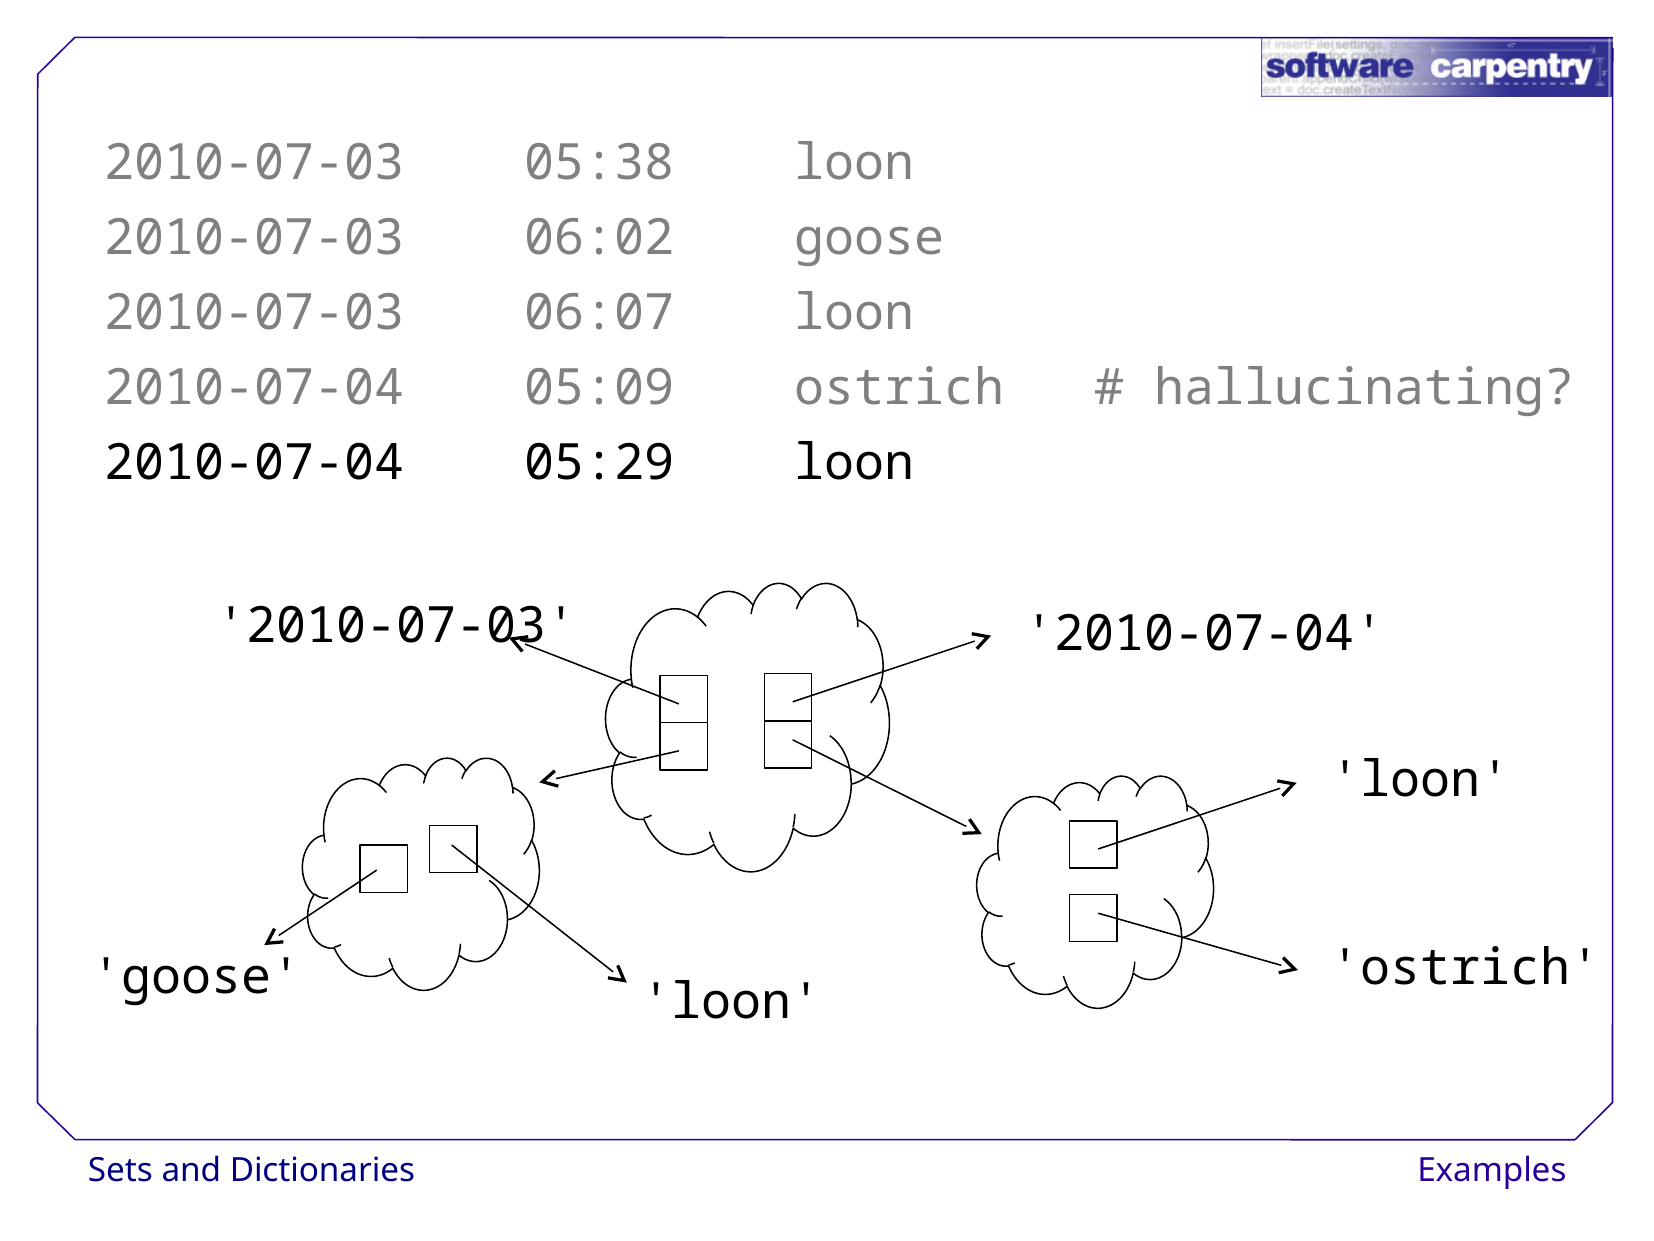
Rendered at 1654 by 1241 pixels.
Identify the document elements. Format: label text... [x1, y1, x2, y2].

text_box '2010-07-04' [1010, 597, 1280, 665]
text_box 'goose' [76, 941, 252, 1008]
text_box 'loon' [1315, 744, 1473, 812]
text_box 2010-07-03 05:38 loon 2010-07-03 06:02 goose 2010-07-03 06:07 loon 2010-07-04 05:09 ostrich # hallucinating? 2010-07-04 05:29 loon [89, 107, 1512, 521]
text_box 'ostrich' [1315, 932, 1508, 999]
text_box 'loon' [626, 966, 777, 1033]
text_box '2010-07-03' [201, 590, 500, 657]
picture [1261, 39, 1613, 97]
